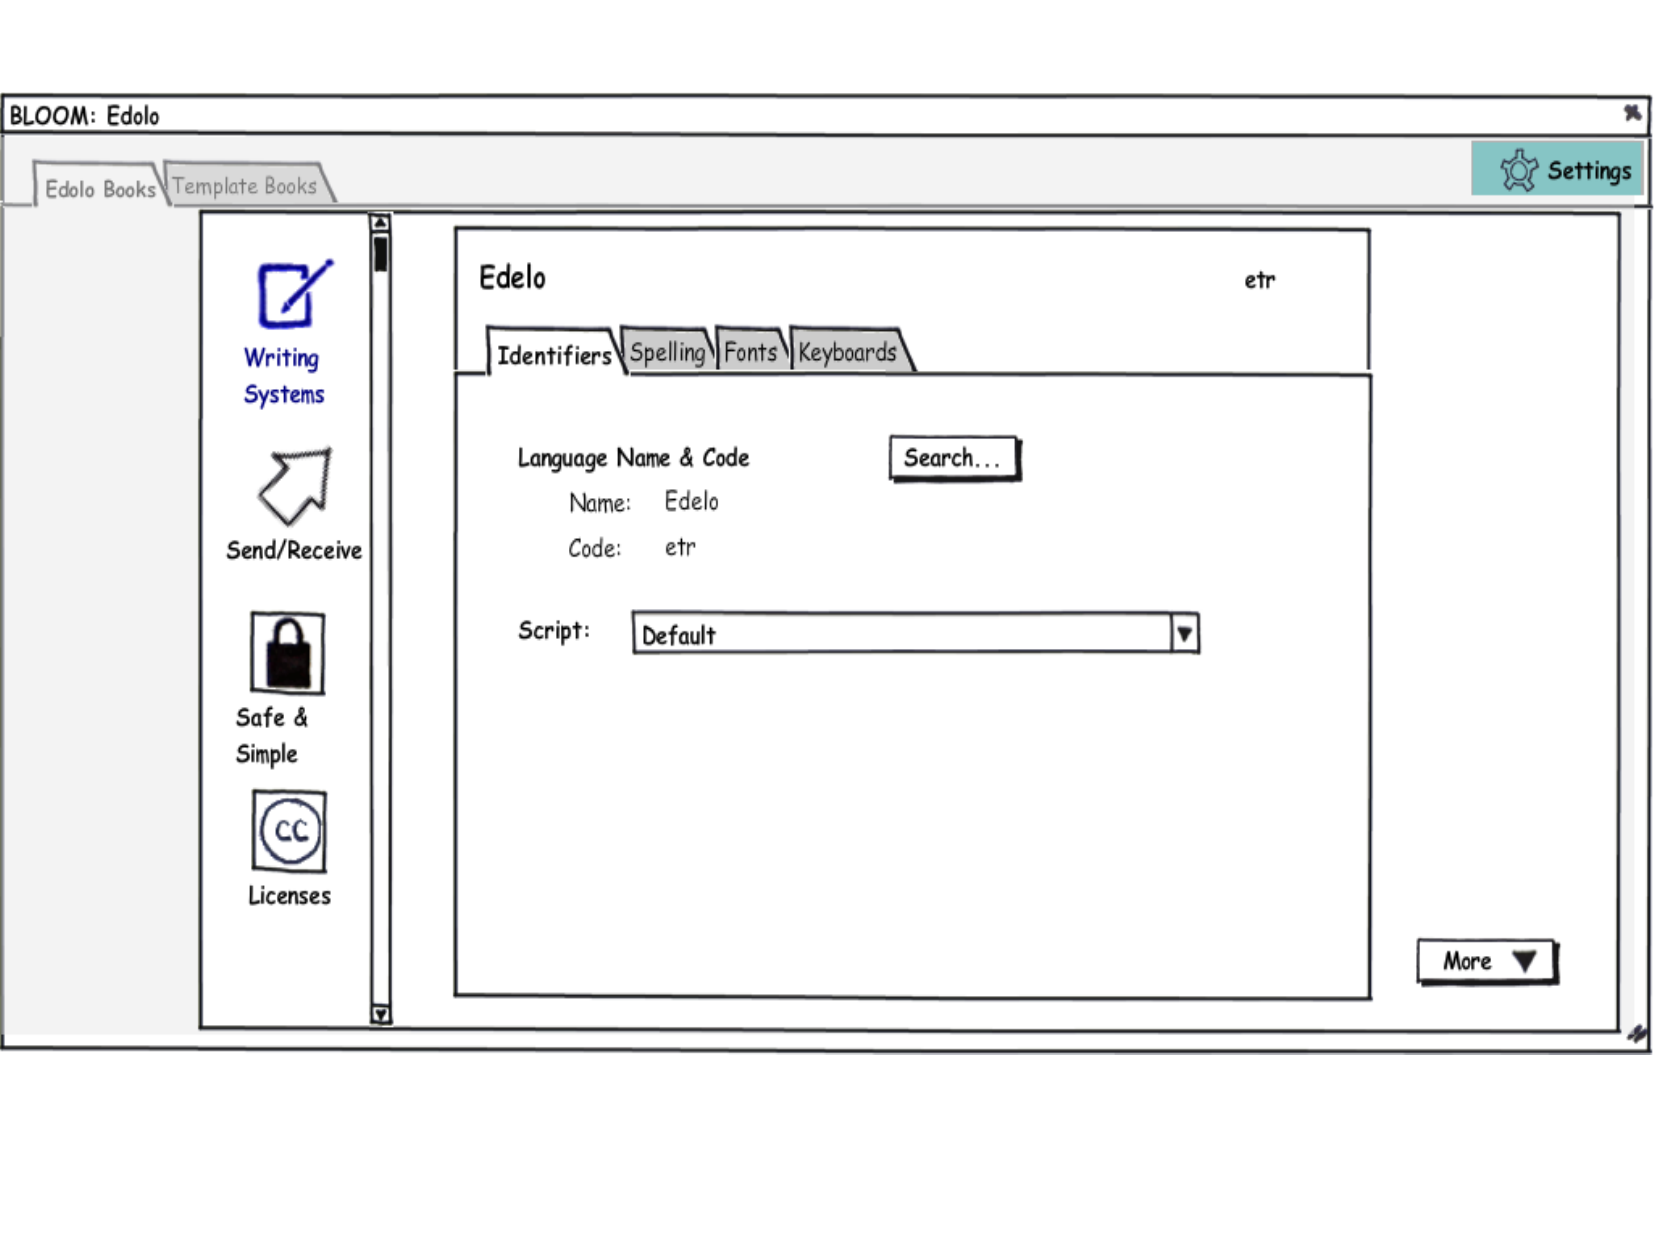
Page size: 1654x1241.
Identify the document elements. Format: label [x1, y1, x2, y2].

picture [0, 92, 1654, 1055]
